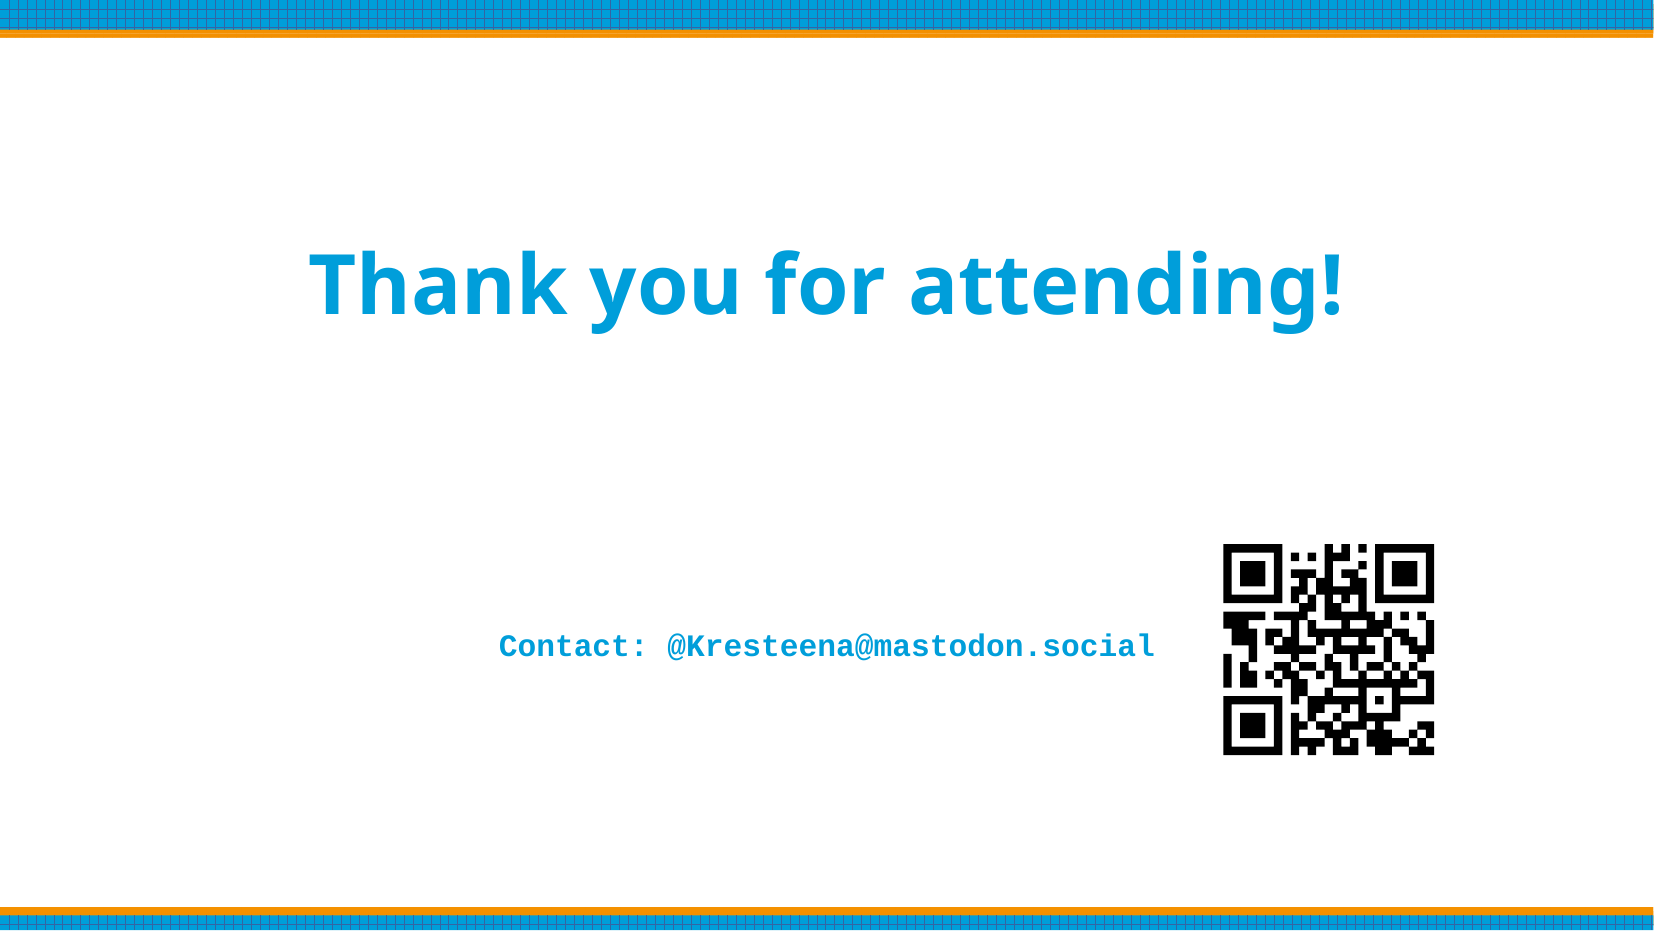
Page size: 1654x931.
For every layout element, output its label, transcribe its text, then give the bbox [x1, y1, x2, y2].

picture [1210, 531, 1447, 768]
subtitle Thank you for attending! Contact: @Kresteena@mastodon.social [82, 103, 1571, 824]
